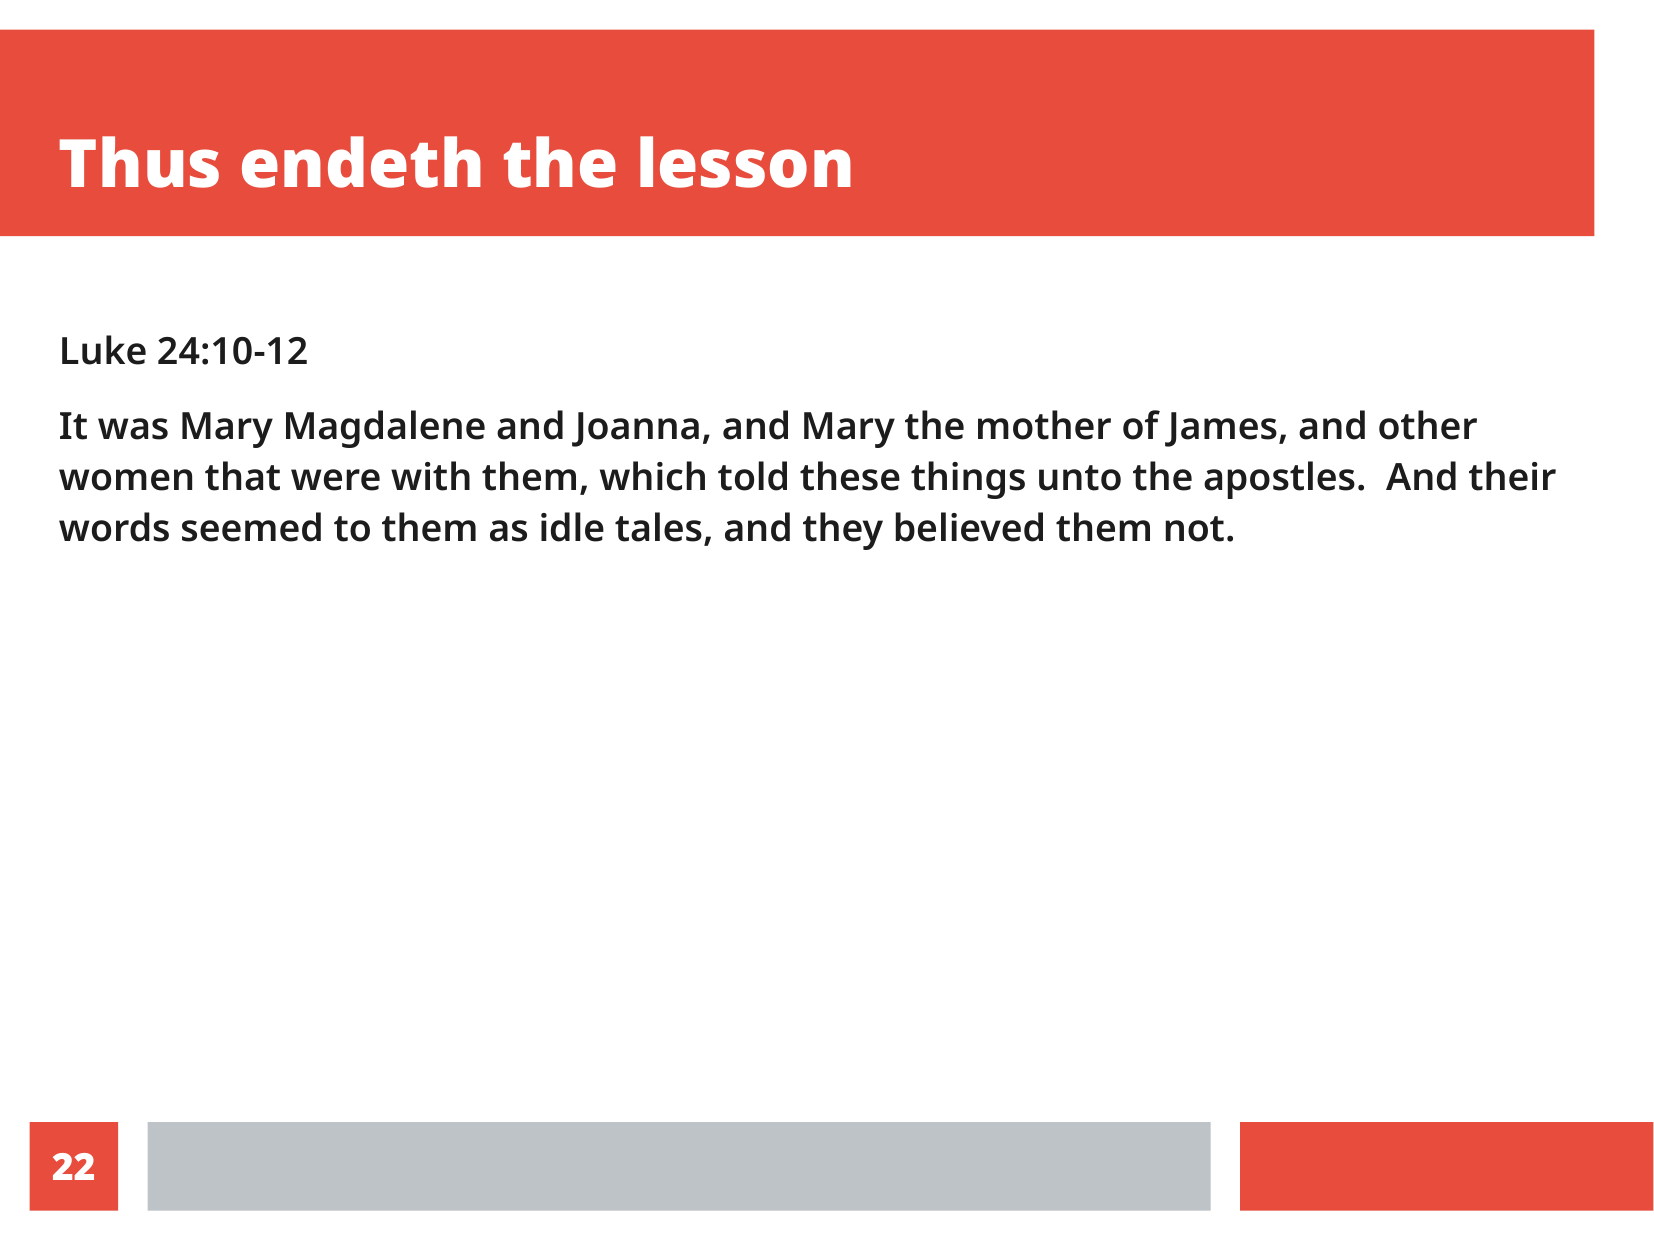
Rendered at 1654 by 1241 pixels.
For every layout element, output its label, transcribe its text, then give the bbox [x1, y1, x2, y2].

list Luke 24:10-12 It was Mary Magdalene and Joanna, and Mary the mother of James, and other women that were with them, which told these things unto the apostles. And their words seemed to them as idle tales, and they believed them not. [59, 324, 1565, 1093]
title Thus endeth the lesson [59, 59, 1595, 207]
